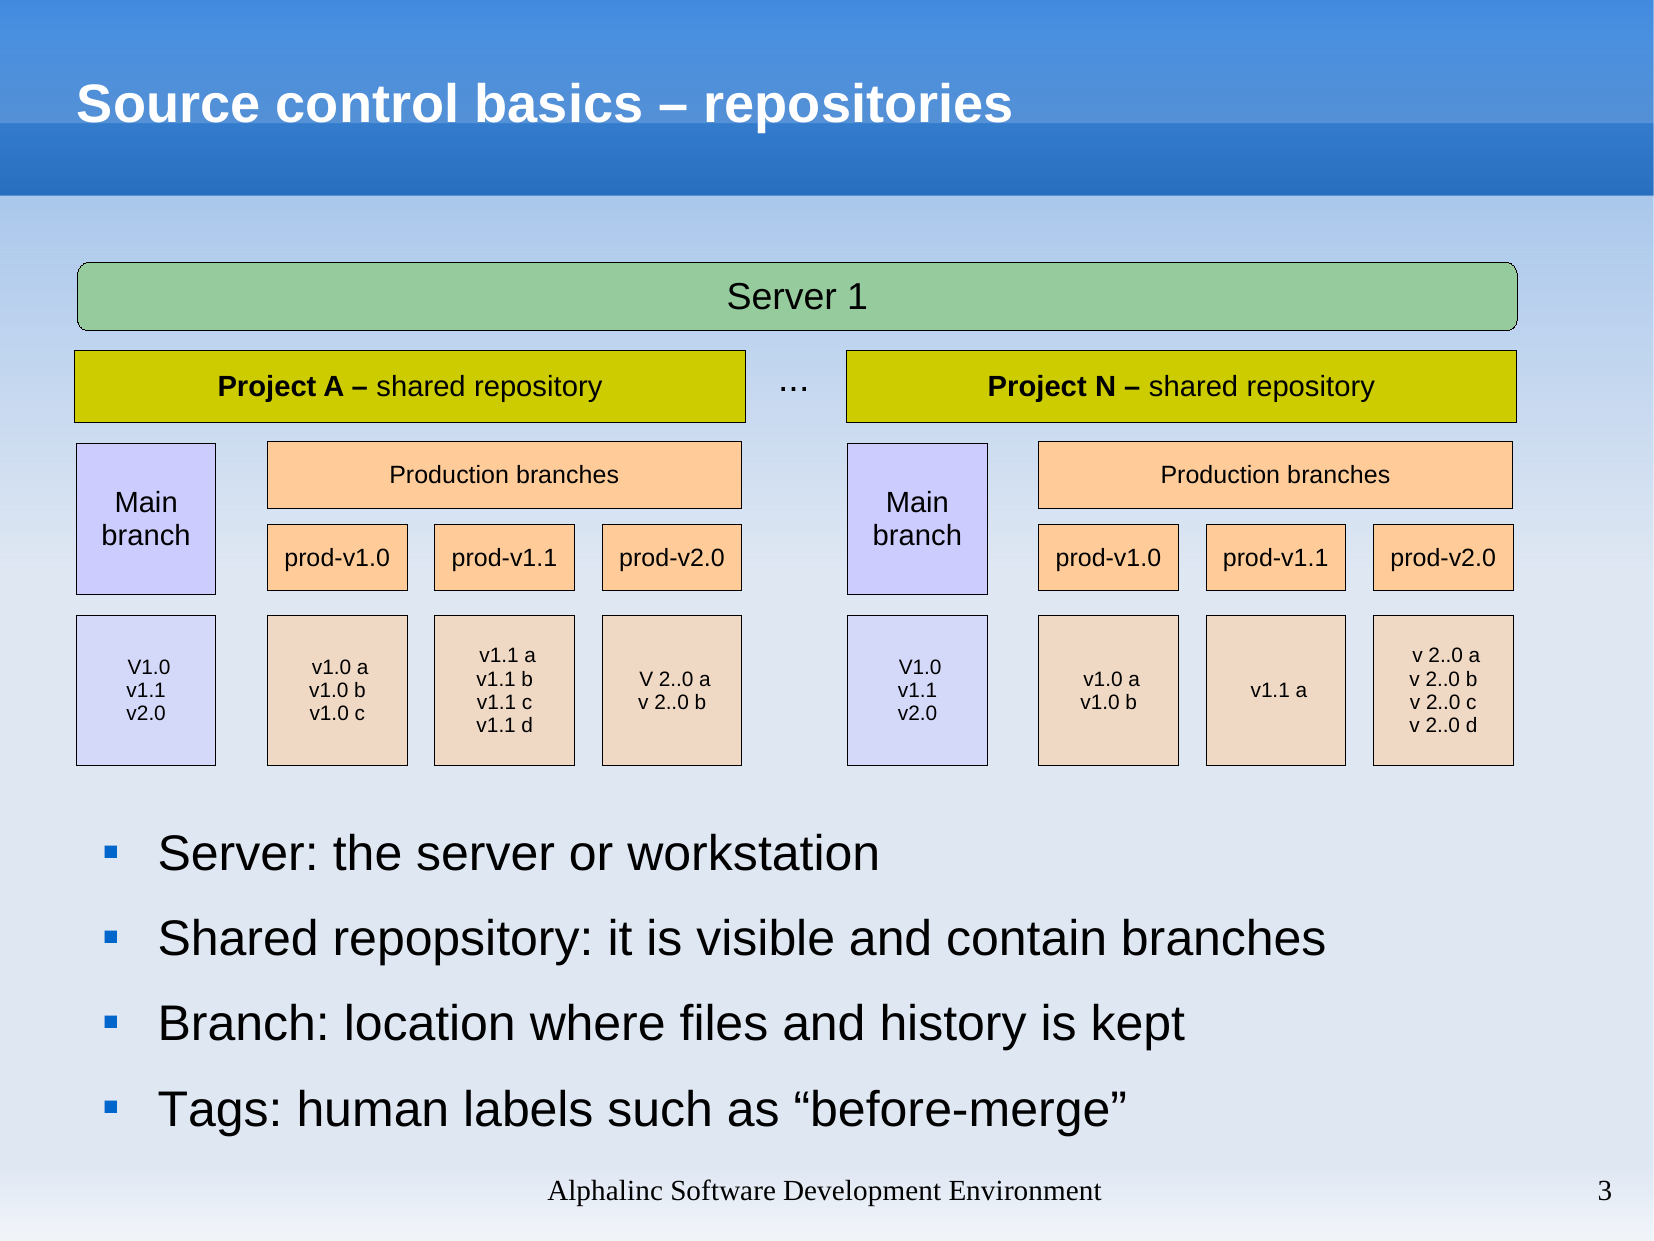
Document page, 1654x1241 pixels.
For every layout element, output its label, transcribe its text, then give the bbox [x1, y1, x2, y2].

text_box v 2..0 a v 2..0 b v 2..0 c v 2..0 d [1373, 615, 1514, 766]
text_box Project A – shared repository [74, 350, 746, 423]
text_box Server 1 [77, 262, 1518, 331]
text_box prod-v1.1 [1206, 524, 1346, 591]
text_box Project N – shared repository [846, 350, 1517, 423]
text_box v1.1 a [1206, 615, 1346, 766]
text_box V1.0 v1.1 v2.0 [847, 615, 988, 766]
text_box prod-v1.0 [1038, 524, 1179, 591]
text_box v1.1 a v1.1 b v1.1 c v1.1 d [434, 615, 575, 766]
text_box Main branch [76, 443, 216, 595]
text_box v1.0 a v1.0 b [1038, 615, 1179, 766]
text_box prod-v1.0 [267, 524, 408, 591]
text_box v1.0 a v1.0 b v1.0 c [267, 615, 408, 766]
text_box V 2..0 a v 2..0 b [602, 615, 742, 766]
picture [0, 0, 1654, 1241]
text_box prod-v2.0 [1373, 524, 1514, 591]
text_box Production branches [267, 441, 742, 509]
text_box V1.0 v1.1 v2.0 [76, 615, 216, 766]
list Server: the server or workstation Shared repopsitory: it is visible and contain branches Branch: location where files and history is kept Tags: human labels such as “before-merge” [86, 825, 1576, 1137]
text_box Main branch [847, 443, 988, 595]
text_box prod-v1.1 [434, 524, 575, 591]
text_box prod-v2.0 [602, 524, 742, 591]
title Source control basics – repositories [76, 0, 1565, 208]
text_box Production branches [1038, 441, 1513, 509]
text_box ... [763, 349, 825, 407]
